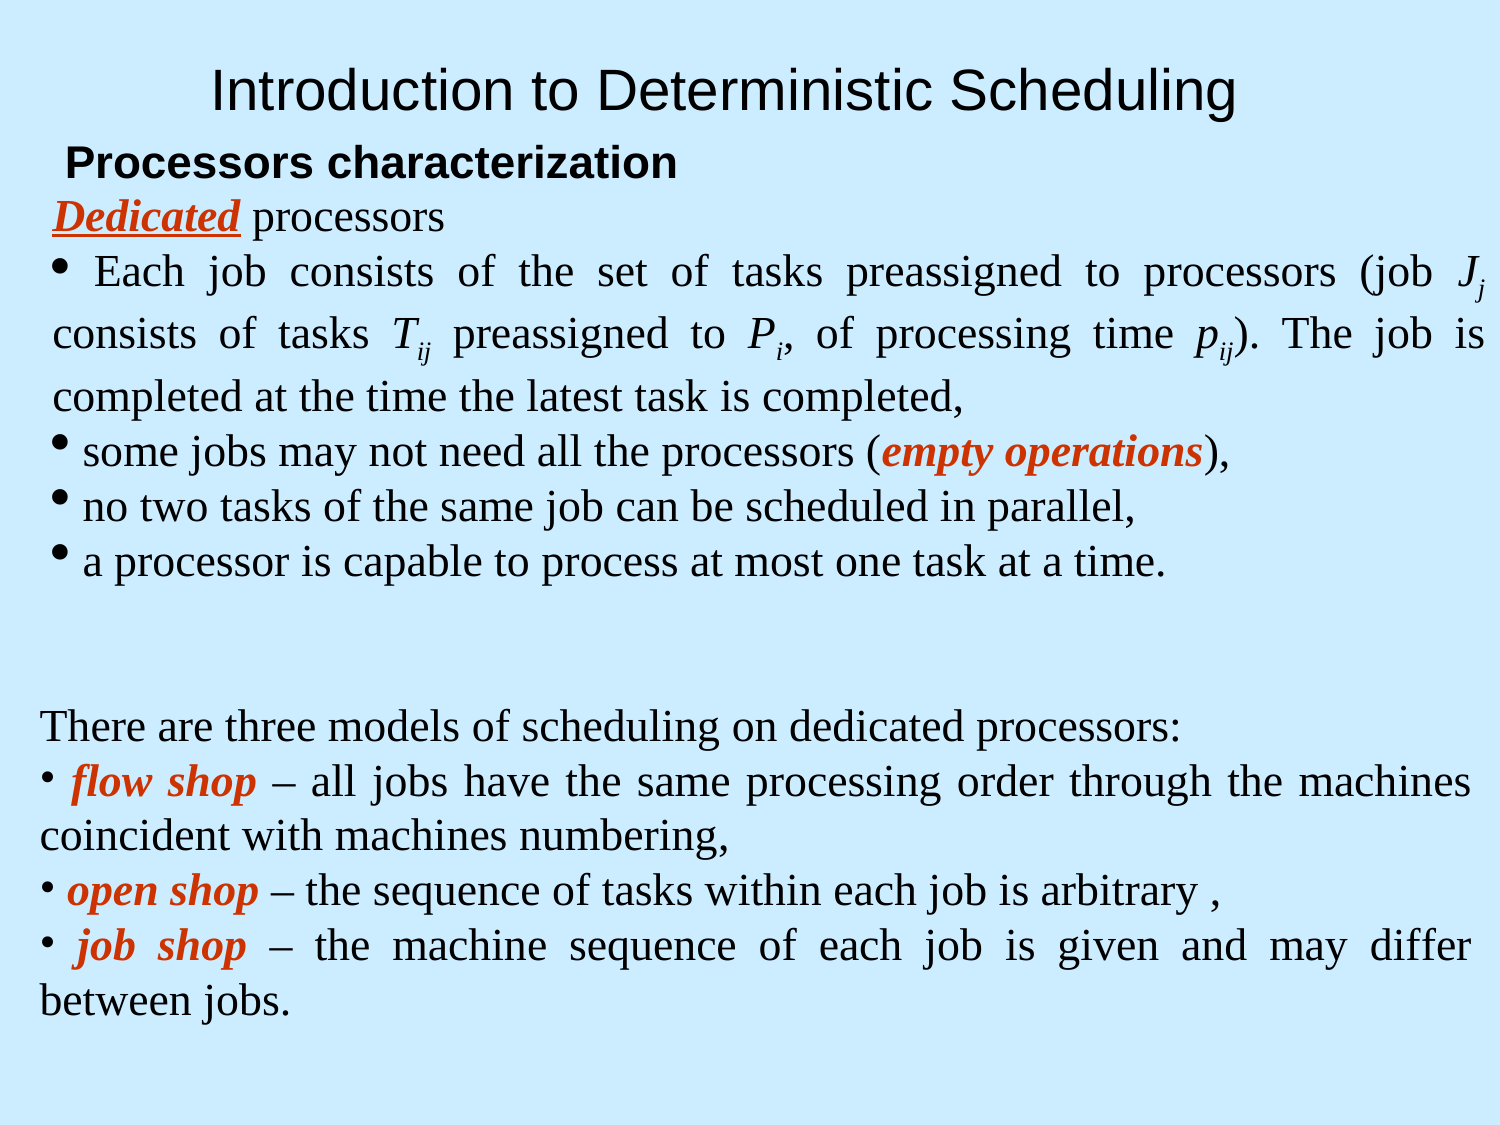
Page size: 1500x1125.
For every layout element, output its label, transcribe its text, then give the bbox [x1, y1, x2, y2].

text_box Processors characterization [49, 125, 1338, 177]
title Introduction to Deterministic Scheduling [0, 12, 1450, 163]
text_box There are three models of scheduling on dedicated processors: flow shop – all jobs have the same processing order through the machines coincident with machines numbering, open shop – the sequence of tasks within each job is arbitrary , job shop – the machine sequence of each job is given and may differ between jobs. [24, 687, 1488, 1033]
text_box Dedicated processors Each job consists of the set of tasks preassigned to processors (job Jj consists of tasks Tij preassigned to Pi, of processing time pij). The job is completed at the time the latest task is completed, some jobs may not need all the processors (empty operations), no two tasks of the same job can be scheduled in parallel, a processor is capable to process at most one task at a time. [37, 177, 1500, 594]
